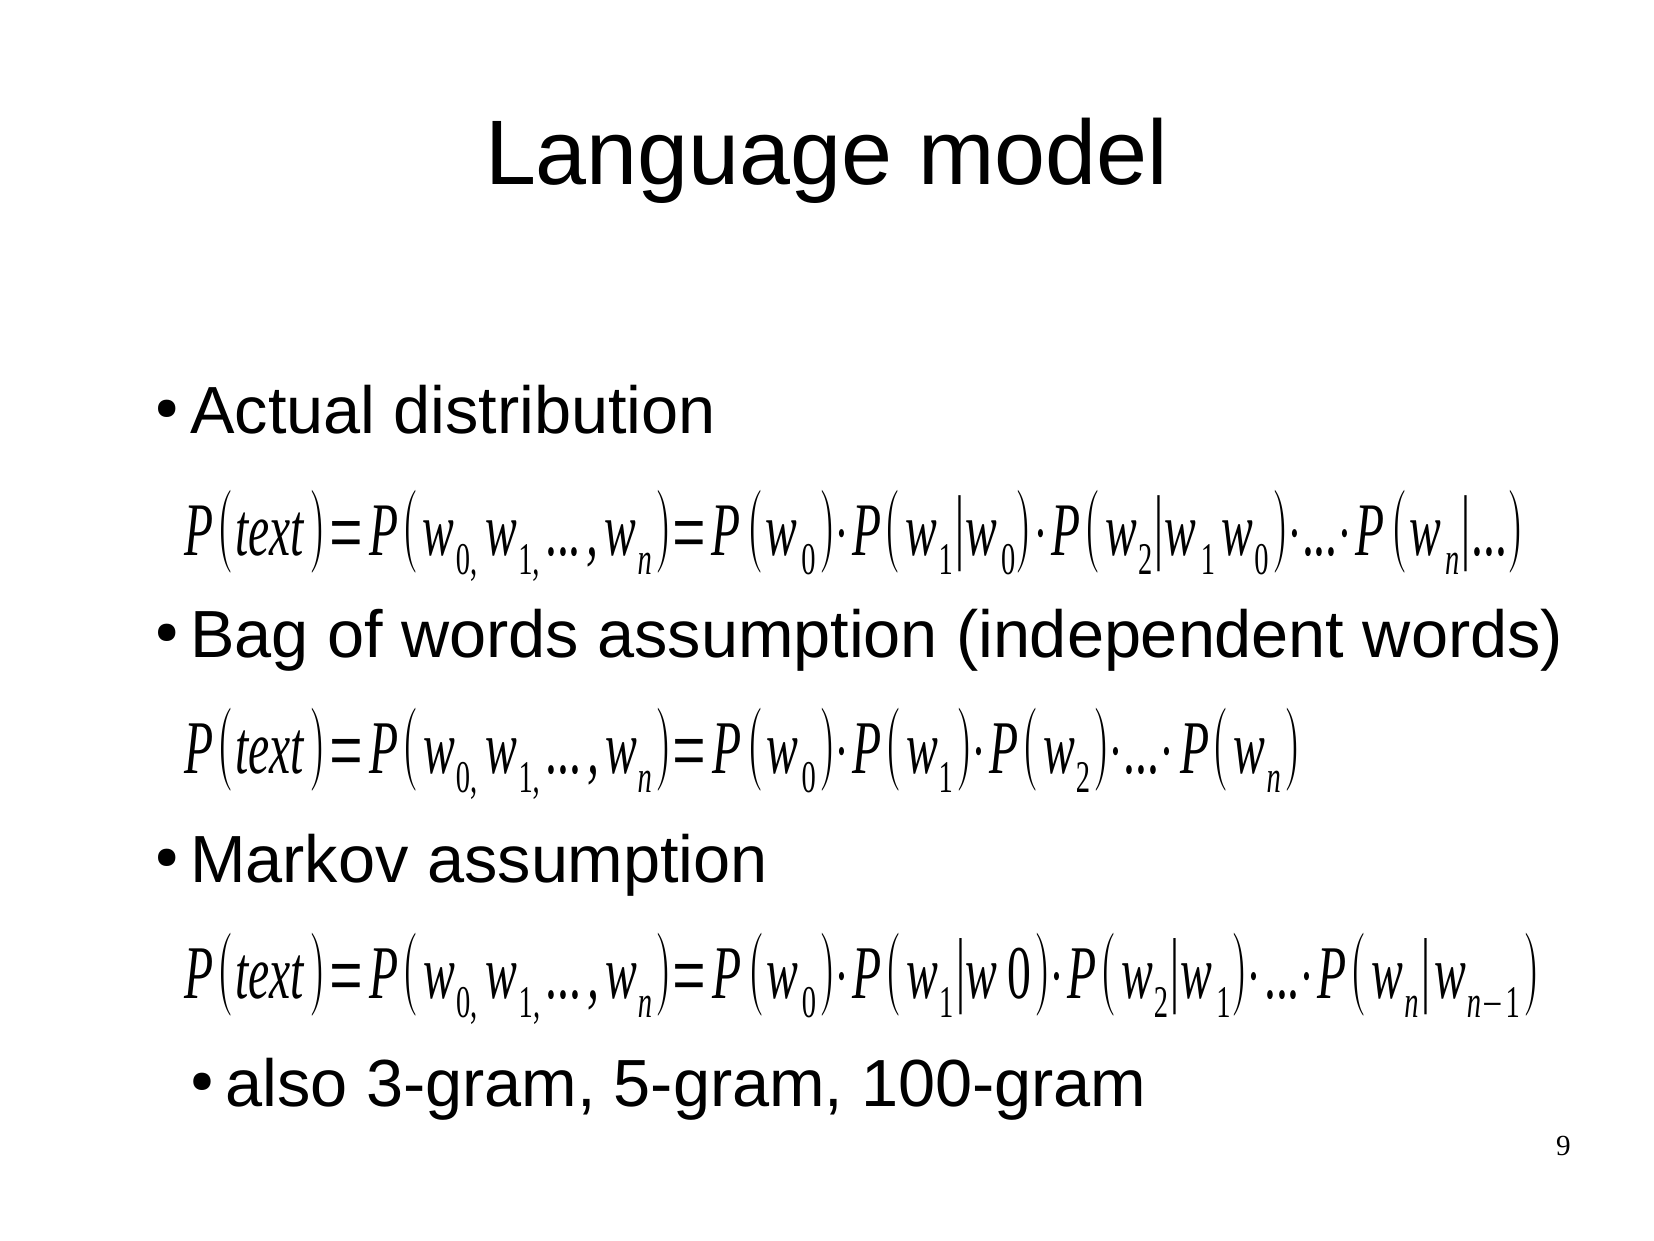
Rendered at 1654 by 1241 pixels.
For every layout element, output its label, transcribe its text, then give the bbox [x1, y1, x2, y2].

chart [169, 484, 1537, 583]
text_box Actual distribution Bag of words assumption (independent words) Markov assumption also 3-gram, 5-gram, 100-gram [69, 291, 1654, 1129]
chart [169, 927, 1551, 1026]
chart [169, 702, 1312, 801]
title Language model [82, 49, 1571, 257]
